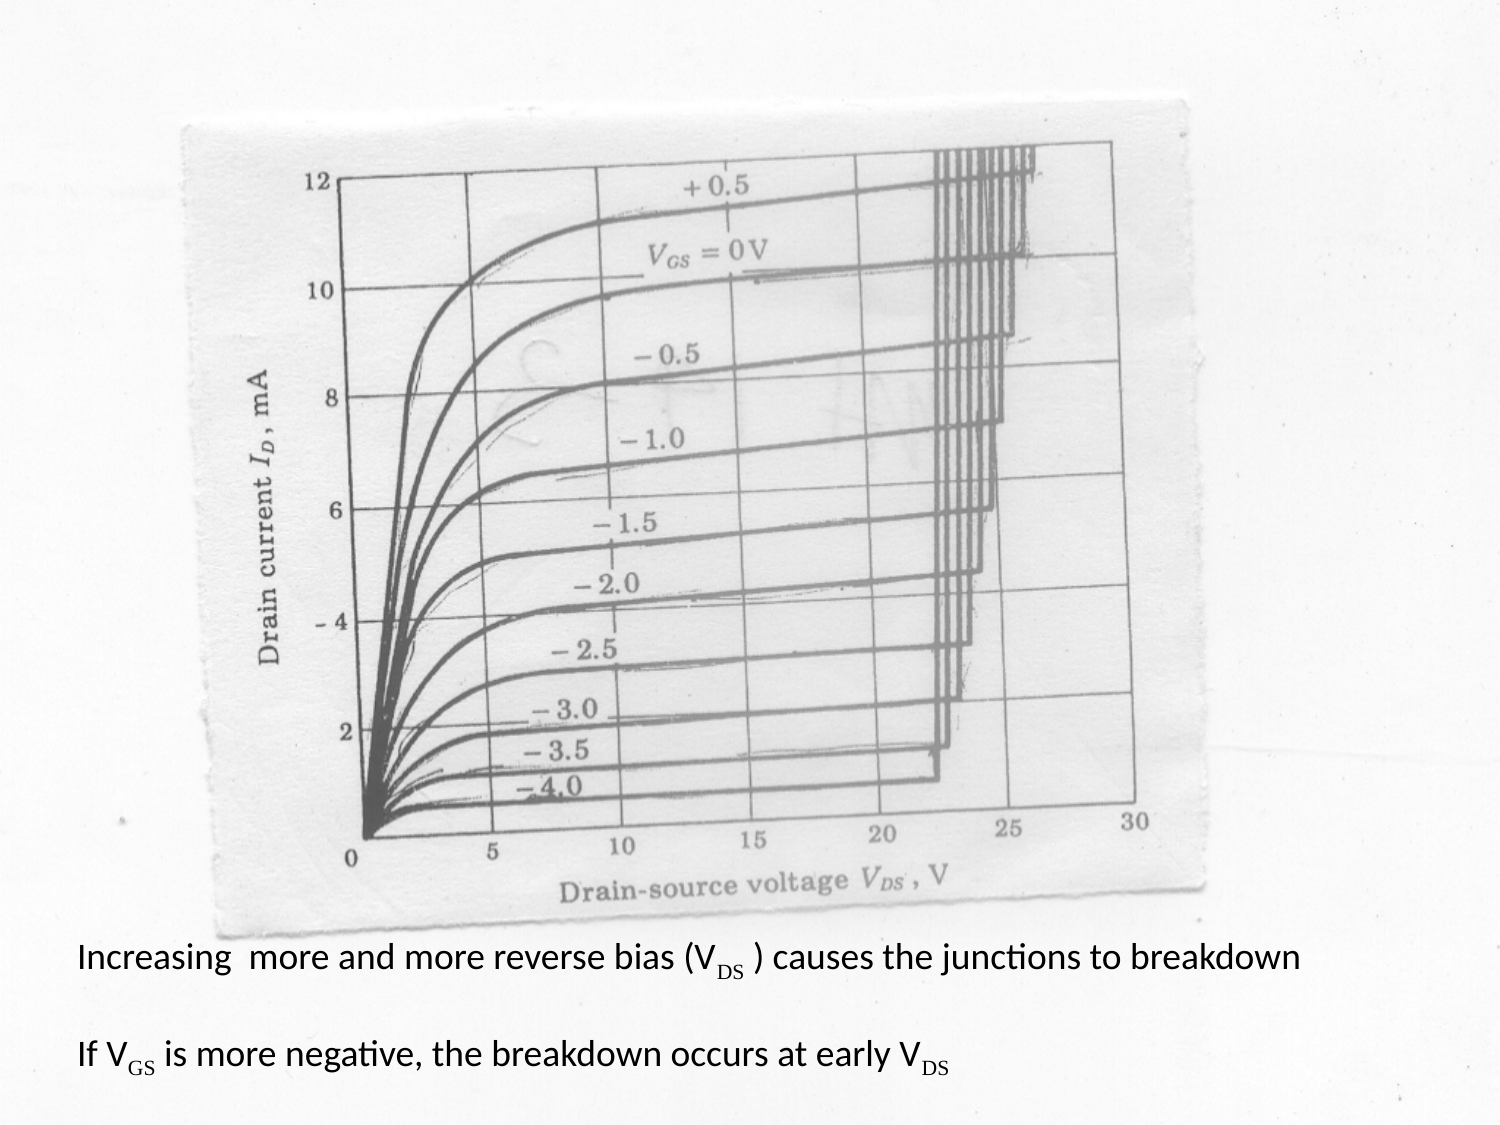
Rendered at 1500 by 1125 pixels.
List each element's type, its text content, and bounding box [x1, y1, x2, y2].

text_box Increasing more and more reverse bias (VDS ) causes the junctions to breakdown If VGS is more negative, the breakdown occurs at early VDS [62, 924, 1500, 1125]
picture [0, 0, 1500, 1125]
